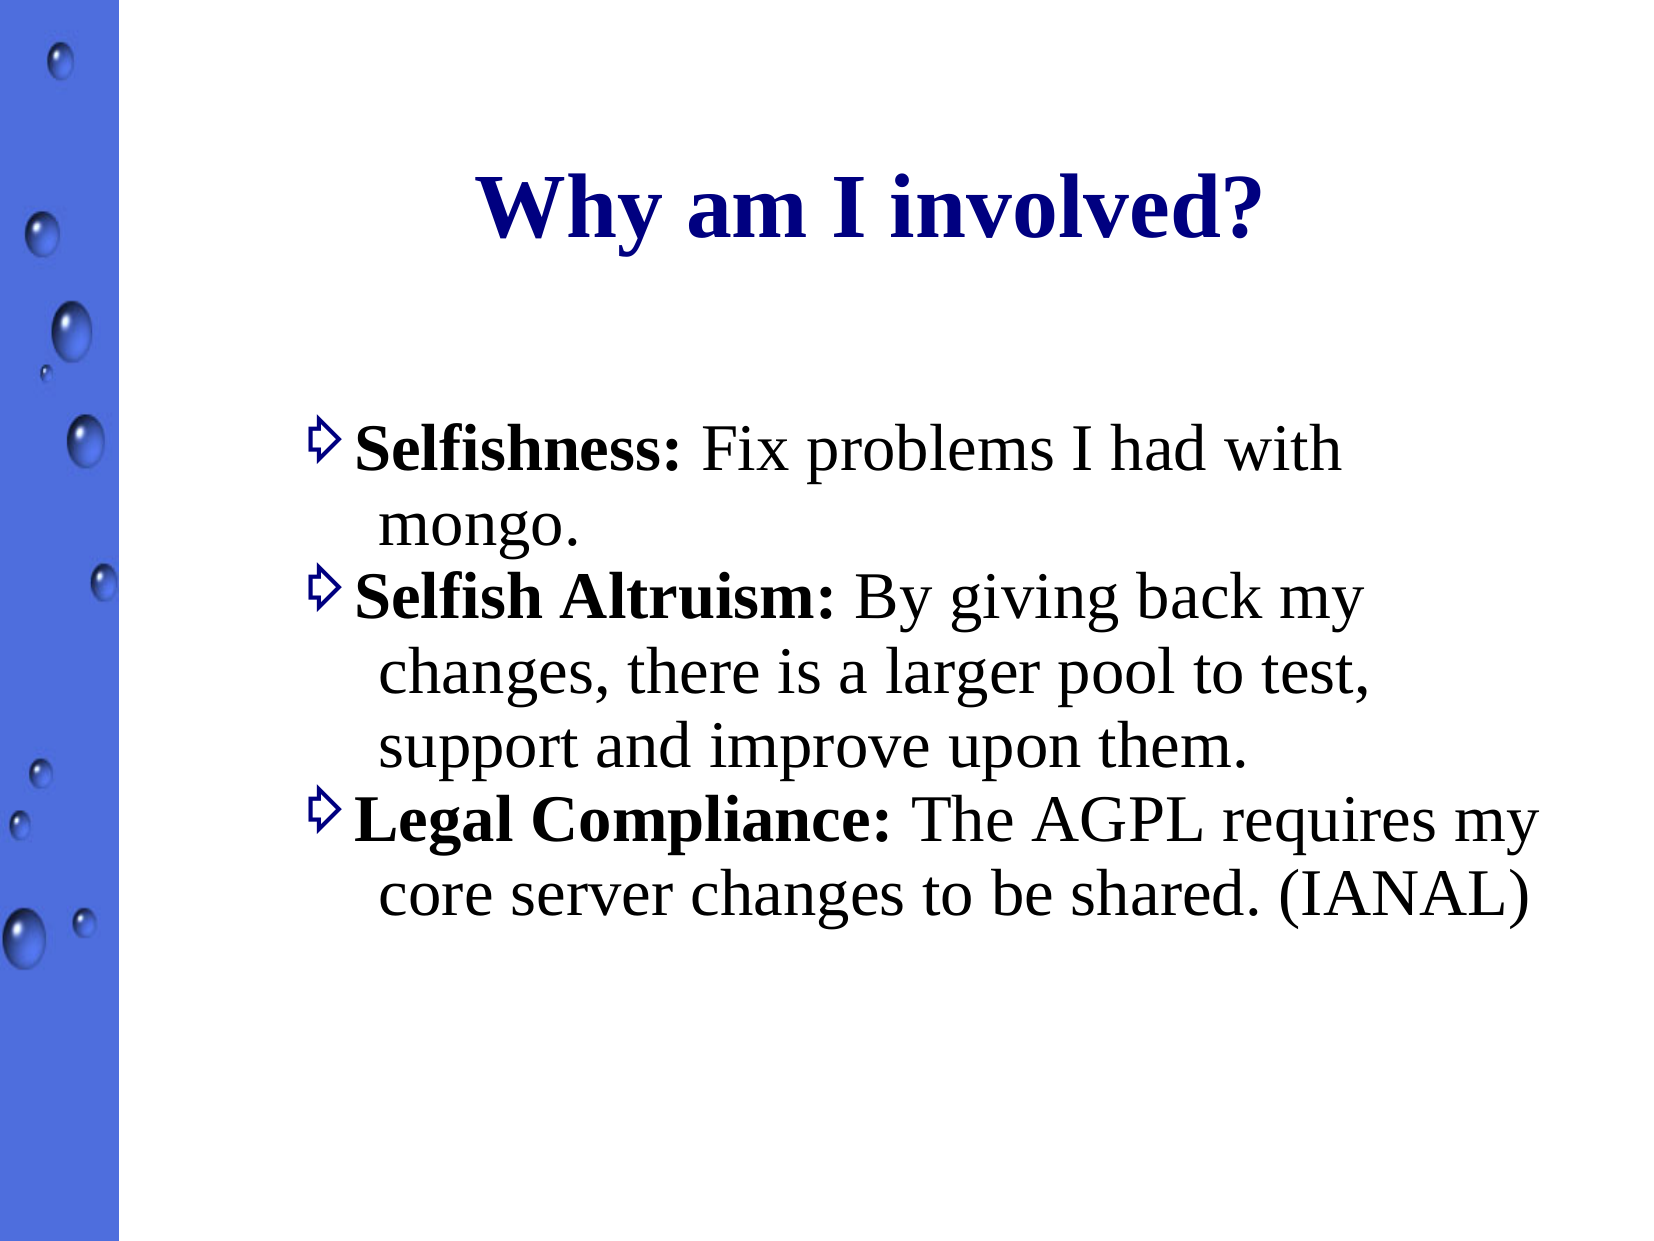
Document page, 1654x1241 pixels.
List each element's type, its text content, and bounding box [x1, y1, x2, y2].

picture [0, 0, 119, 1241]
list Selfishness: Fix problems I had with mongo. Selfish Altruism: By giving back my changes, there is a larger pool to test, support and improve upon them. Legal Compliance: The AGPL requires my core server changes to be shared. (IANAL) [296, 411, 1558, 1193]
title Why am I involved? [209, 102, 1534, 311]
